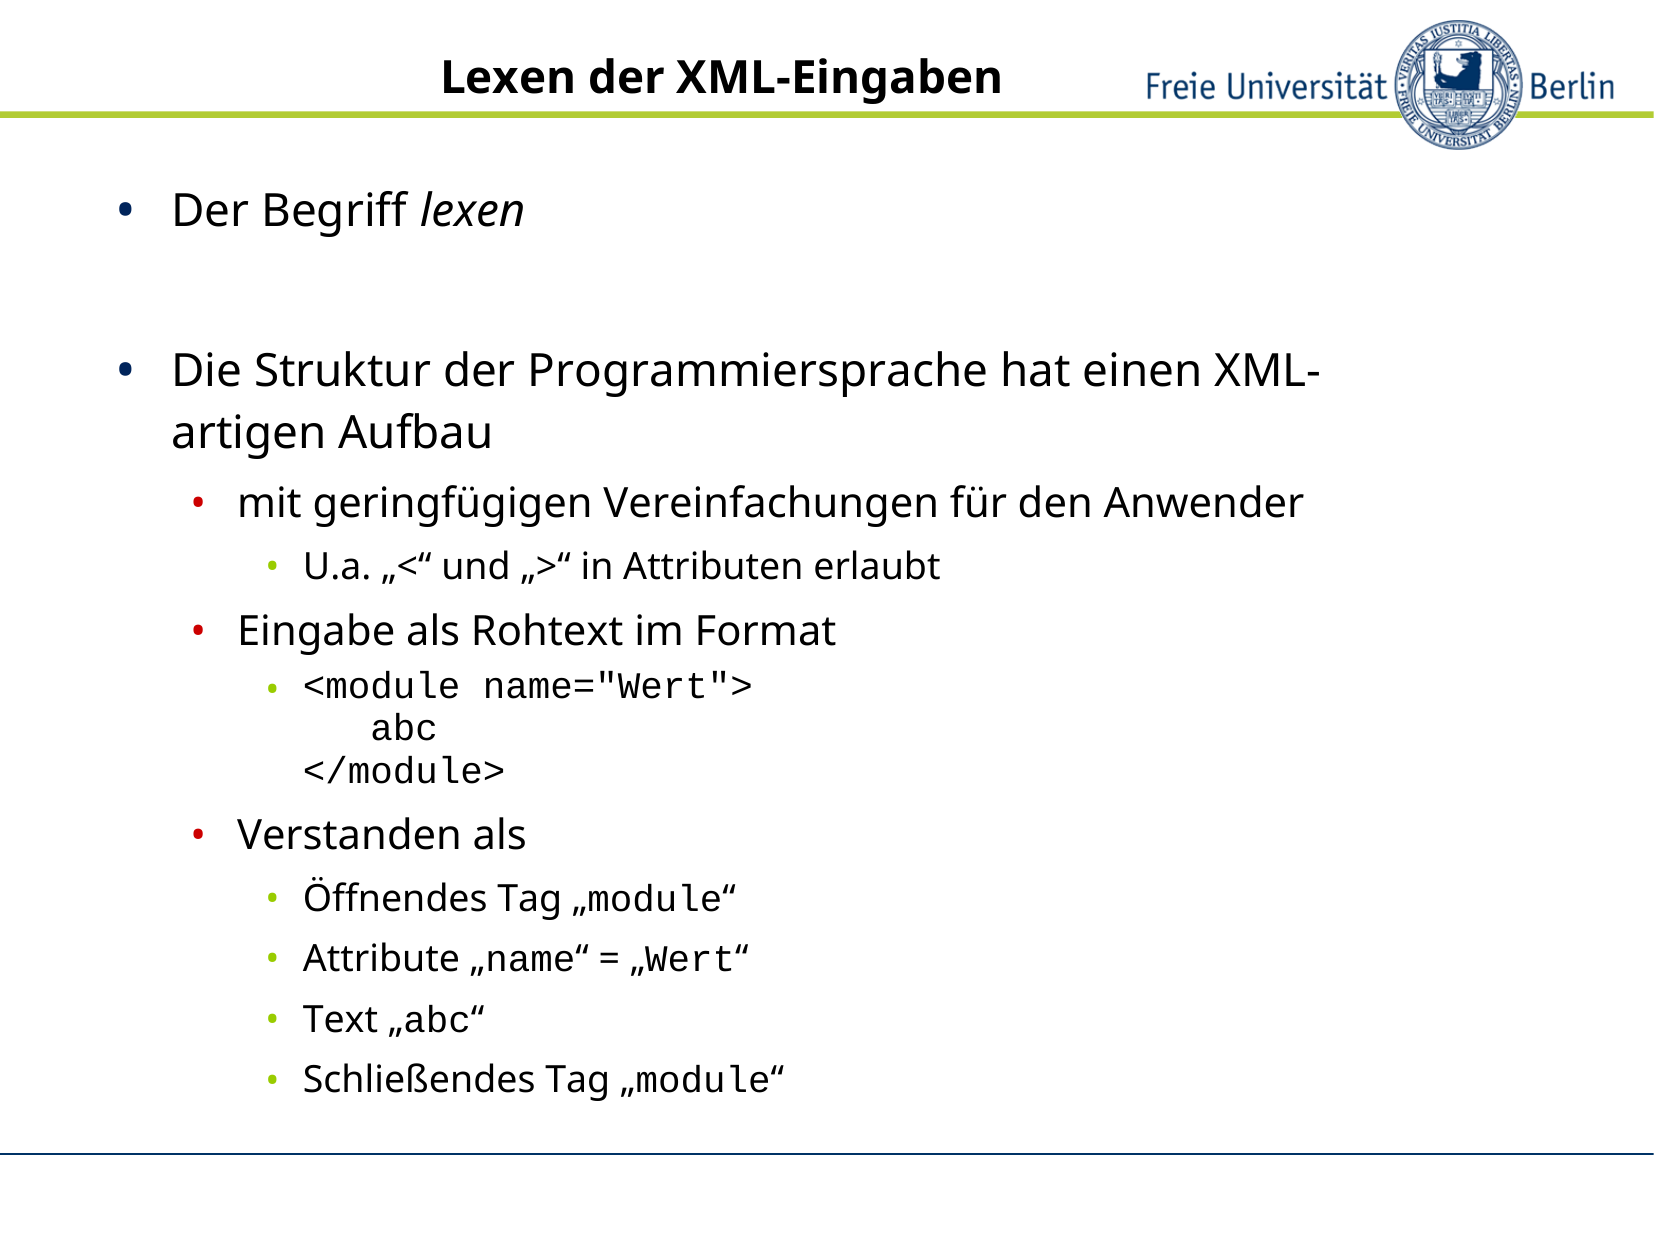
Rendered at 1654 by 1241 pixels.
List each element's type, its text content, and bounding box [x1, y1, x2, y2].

title Lexen der XML-Eingaben [422, 0, 1654, 152]
list Der Begriff lexen Die Struktur der Programmiersprache hat einen XML-artigen Aufbau mit geringfügigen Vereinfachungen für den Anwender U.a. „<“ und „>“ in Attributen erlaubt Eingabe als Rohtext im Format <module name="Wert"> abc </module> Verstanden als Öffnendes Tag „module“ Attribute „name“ = „Wert“ Text „abc“ Schließendes Tag „module“ [115, 177, 1418, 1042]
